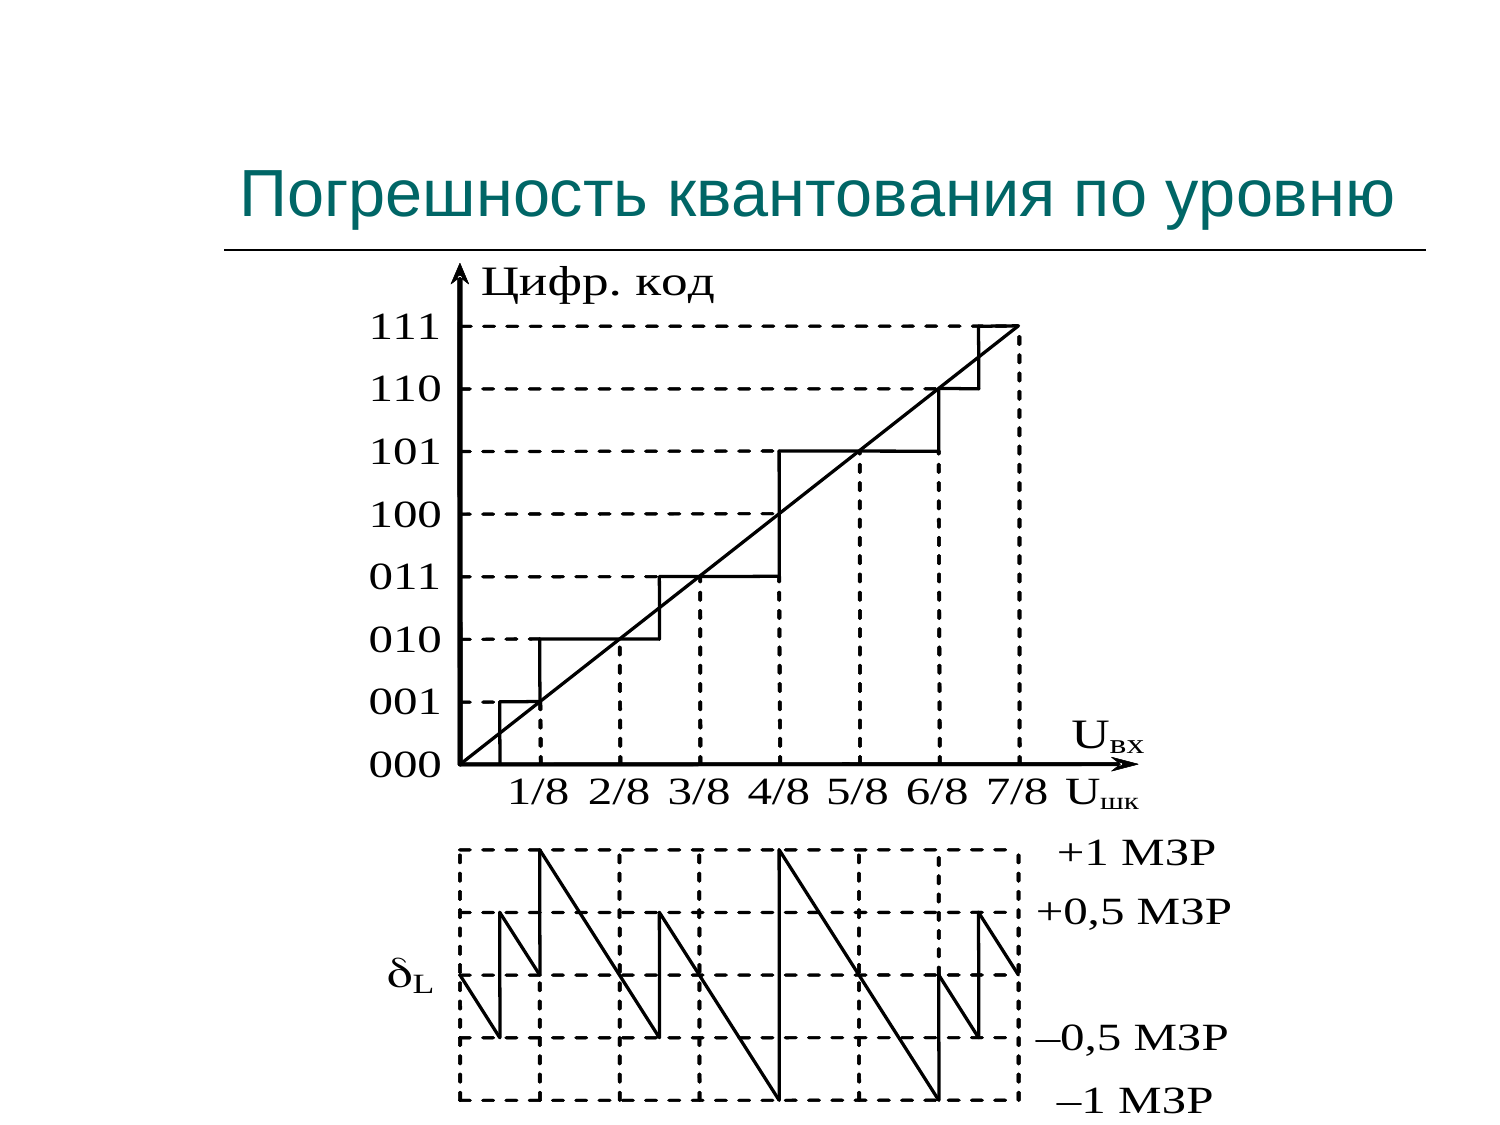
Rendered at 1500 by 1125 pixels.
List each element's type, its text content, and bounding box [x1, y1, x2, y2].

picture [348, 243, 1247, 1125]
title Погрешность квантования по уровню [224, 49, 1425, 237]
